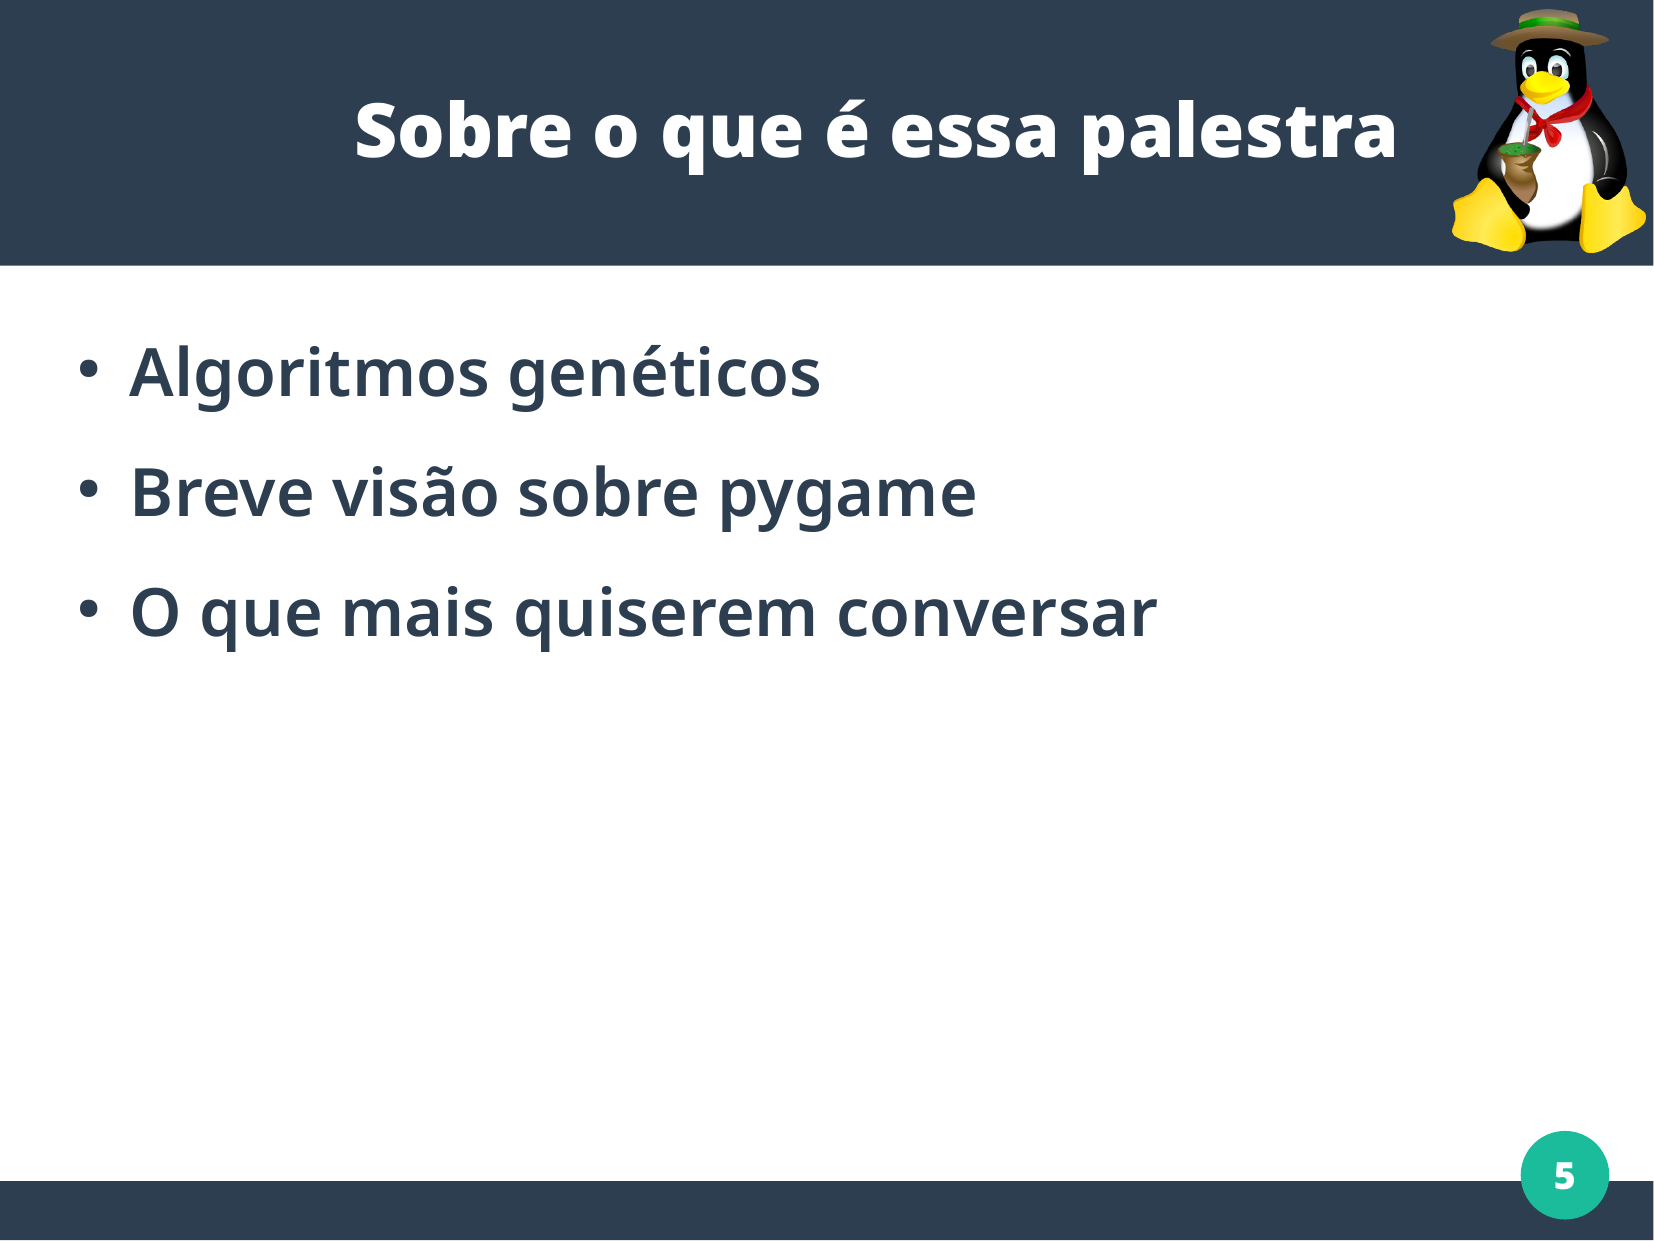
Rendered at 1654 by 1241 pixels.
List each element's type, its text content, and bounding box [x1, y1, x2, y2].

picture [1452, 9, 1646, 253]
title Sobre o que é essa palestra [59, 49, 1452, 207]
list Algoritmos genéticos Breve visão sobre pygame O que mais quiserem conversar [59, 324, 1595, 1152]
